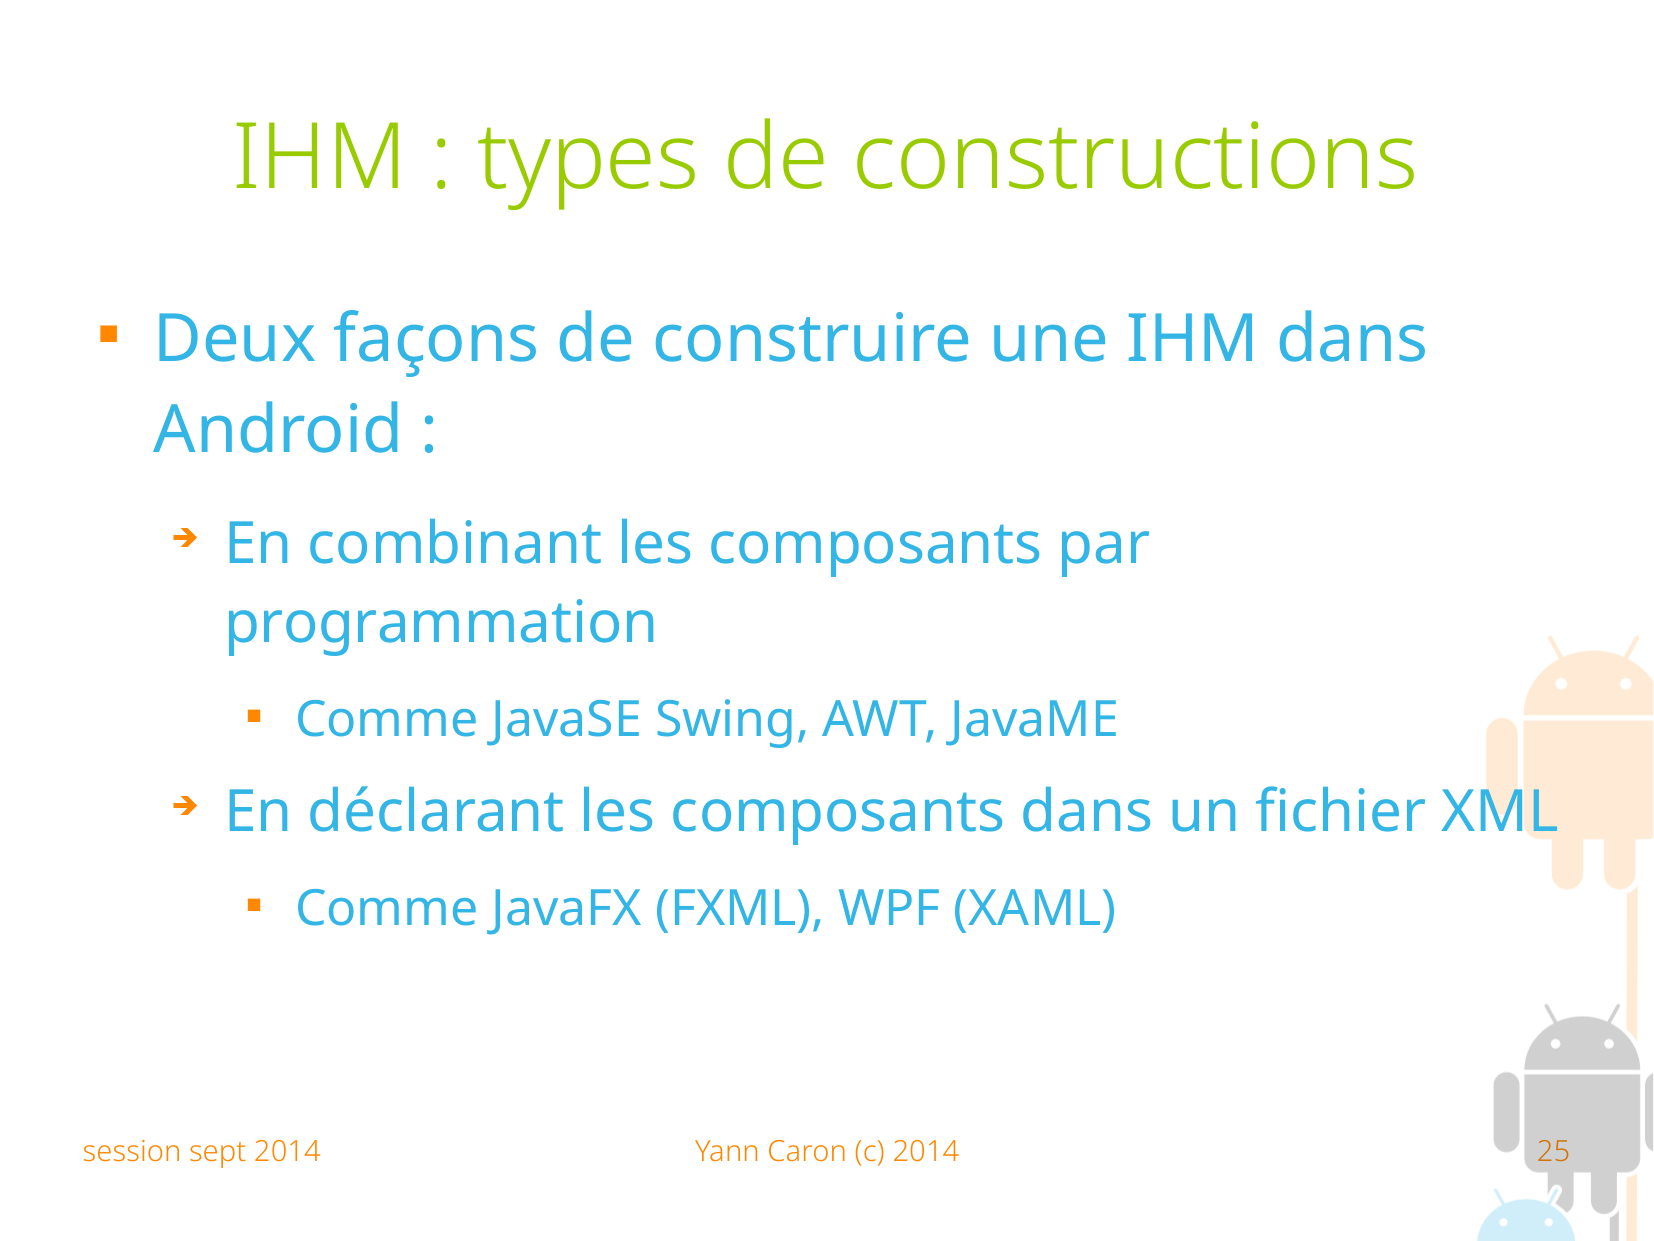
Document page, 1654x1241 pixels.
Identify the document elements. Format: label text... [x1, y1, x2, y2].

list Deux façons de construire une IHM dans Android : En combinant les composants par programmation Comme JavaSE Swing, AWT, JavaME En déclarant les composants dans un fichier XML Comme JavaFX (FXML), WPF (XAML) [82, 290, 1571, 1010]
picture [240, 423, 1654, 1241]
title IHM : types de constructions [82, 49, 1571, 257]
